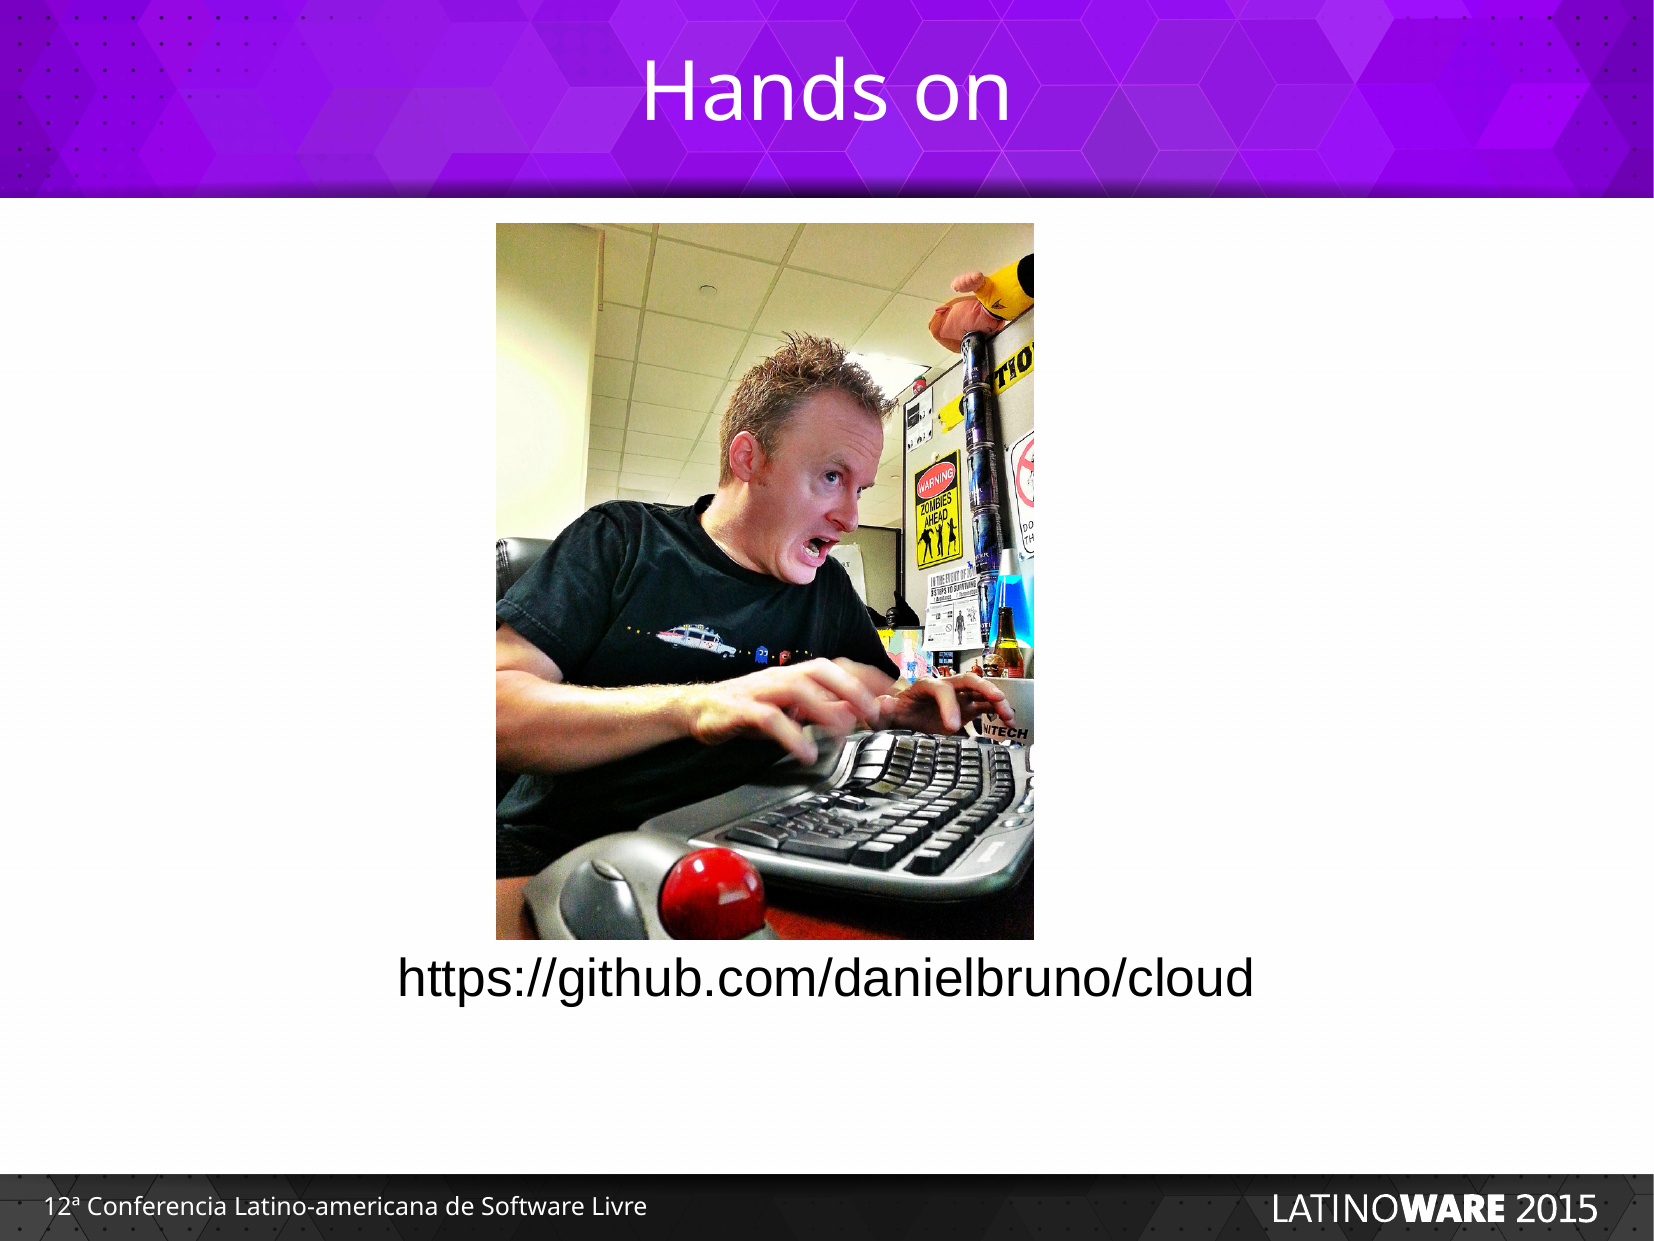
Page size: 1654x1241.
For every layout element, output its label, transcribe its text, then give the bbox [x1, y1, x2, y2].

list https://github.com/danielbruno/cloud [82, 290, 1571, 1010]
text_box 12ª Conferencia Latino-americana de Software Livre [28, 1181, 1127, 1239]
text_box Hands on [94, 23, 1560, 152]
picture [0, 0, 1654, 1241]
